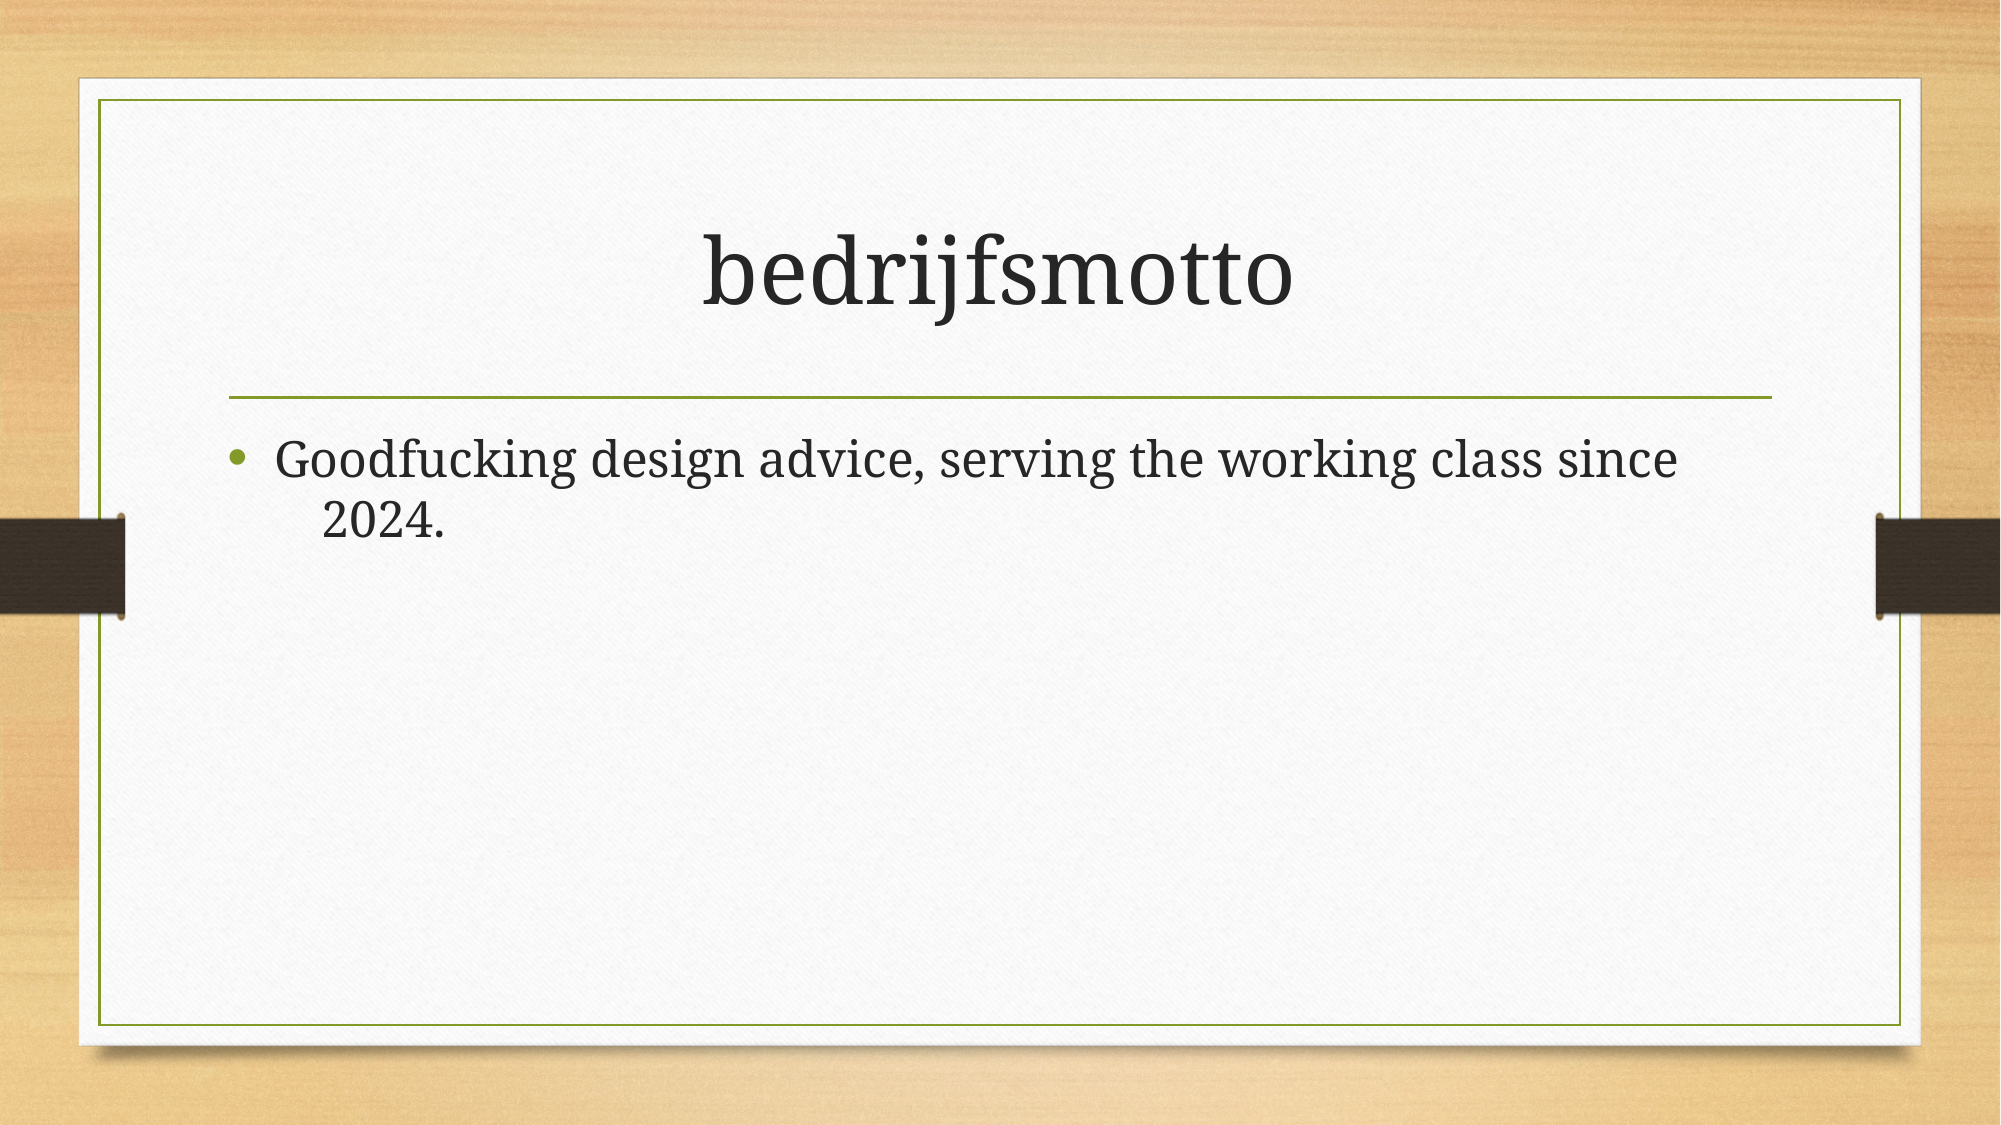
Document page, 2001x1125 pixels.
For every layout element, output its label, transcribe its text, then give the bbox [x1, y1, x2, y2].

title bedrijfsmotto [212, 161, 1788, 376]
list Goodfucking design advice, serving the working class since 2024. [212, 419, 1788, 964]
